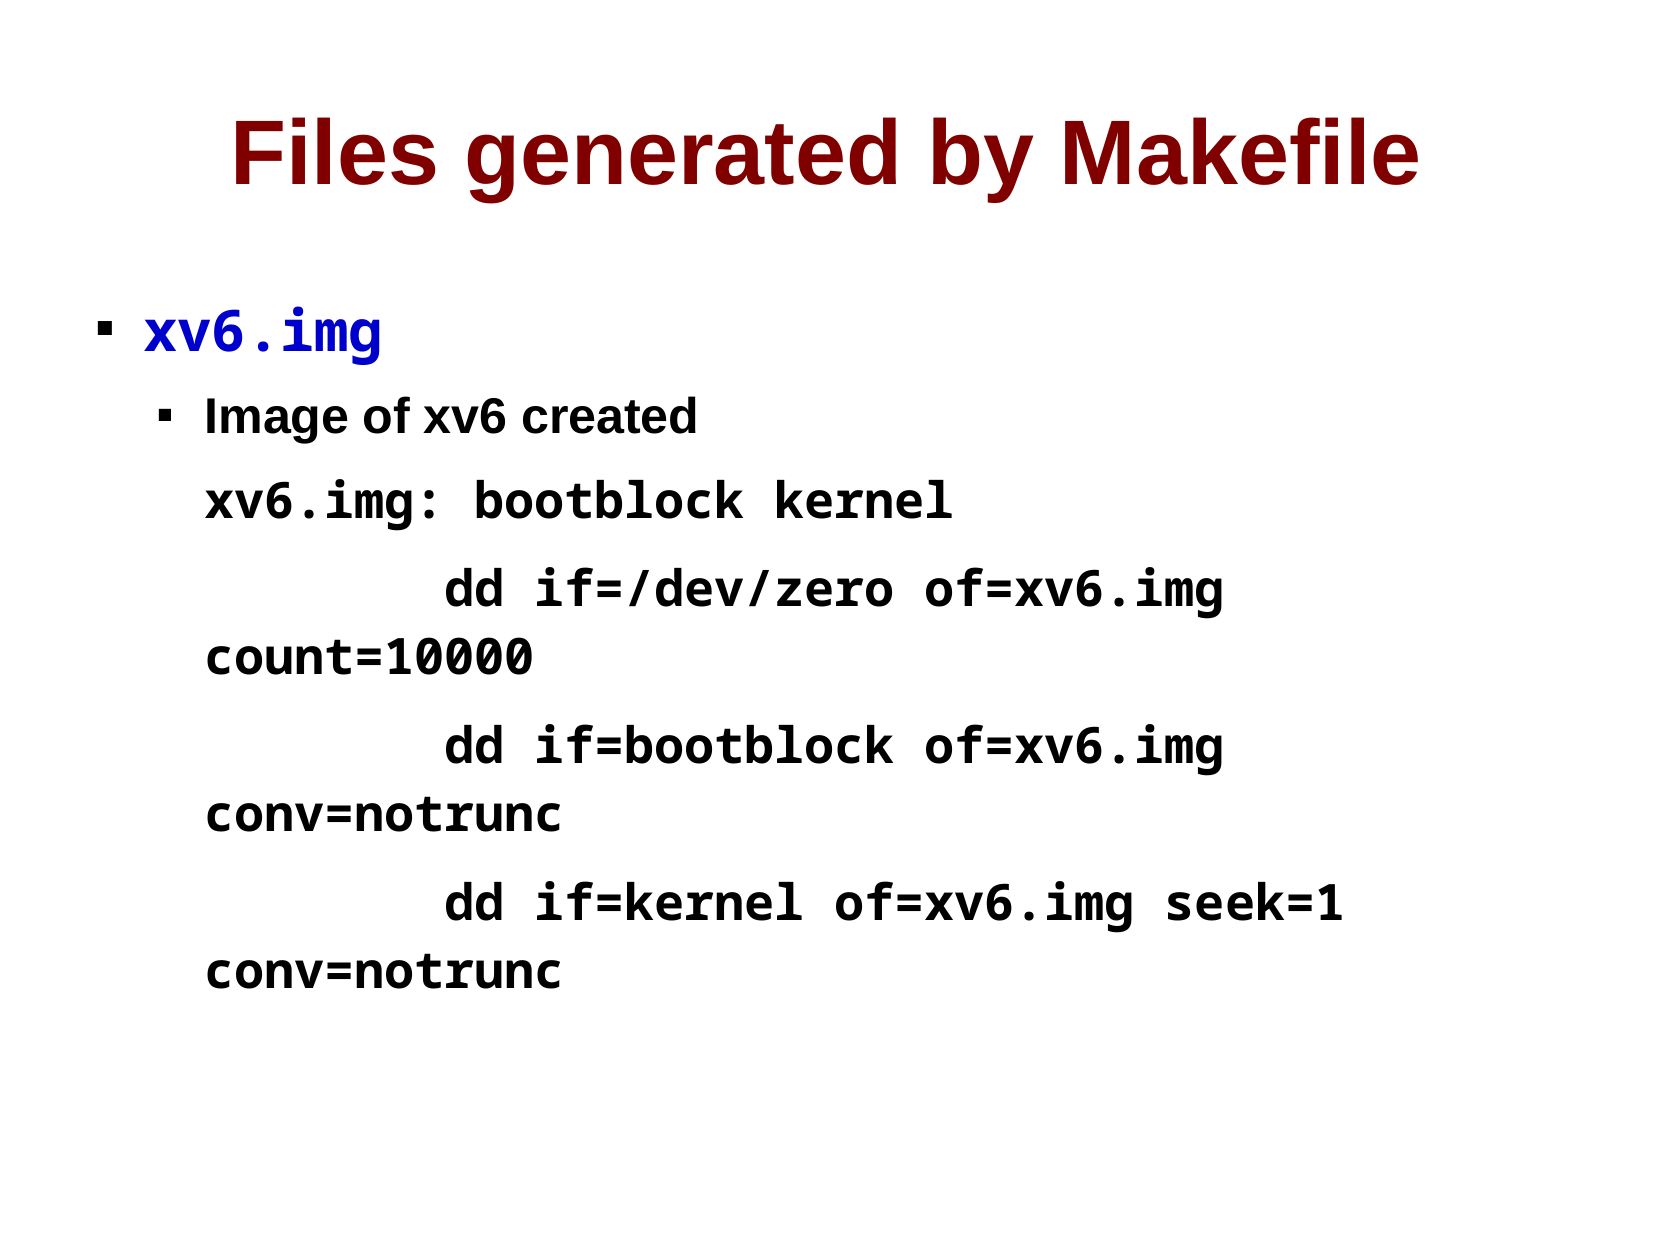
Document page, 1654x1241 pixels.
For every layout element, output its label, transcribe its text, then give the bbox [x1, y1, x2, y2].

title Files generated by Makefile [82, 49, 1571, 257]
list xv6.img Image of xv6 created xv6.img: bootblock kernel dd if=/dev/zero of=xv6.img count=10000 dd if=bootblock of=xv6.img conv=notrunc dd if=kernel of=xv6.img seek=1 conv=notrunc [82, 290, 1571, 1010]
